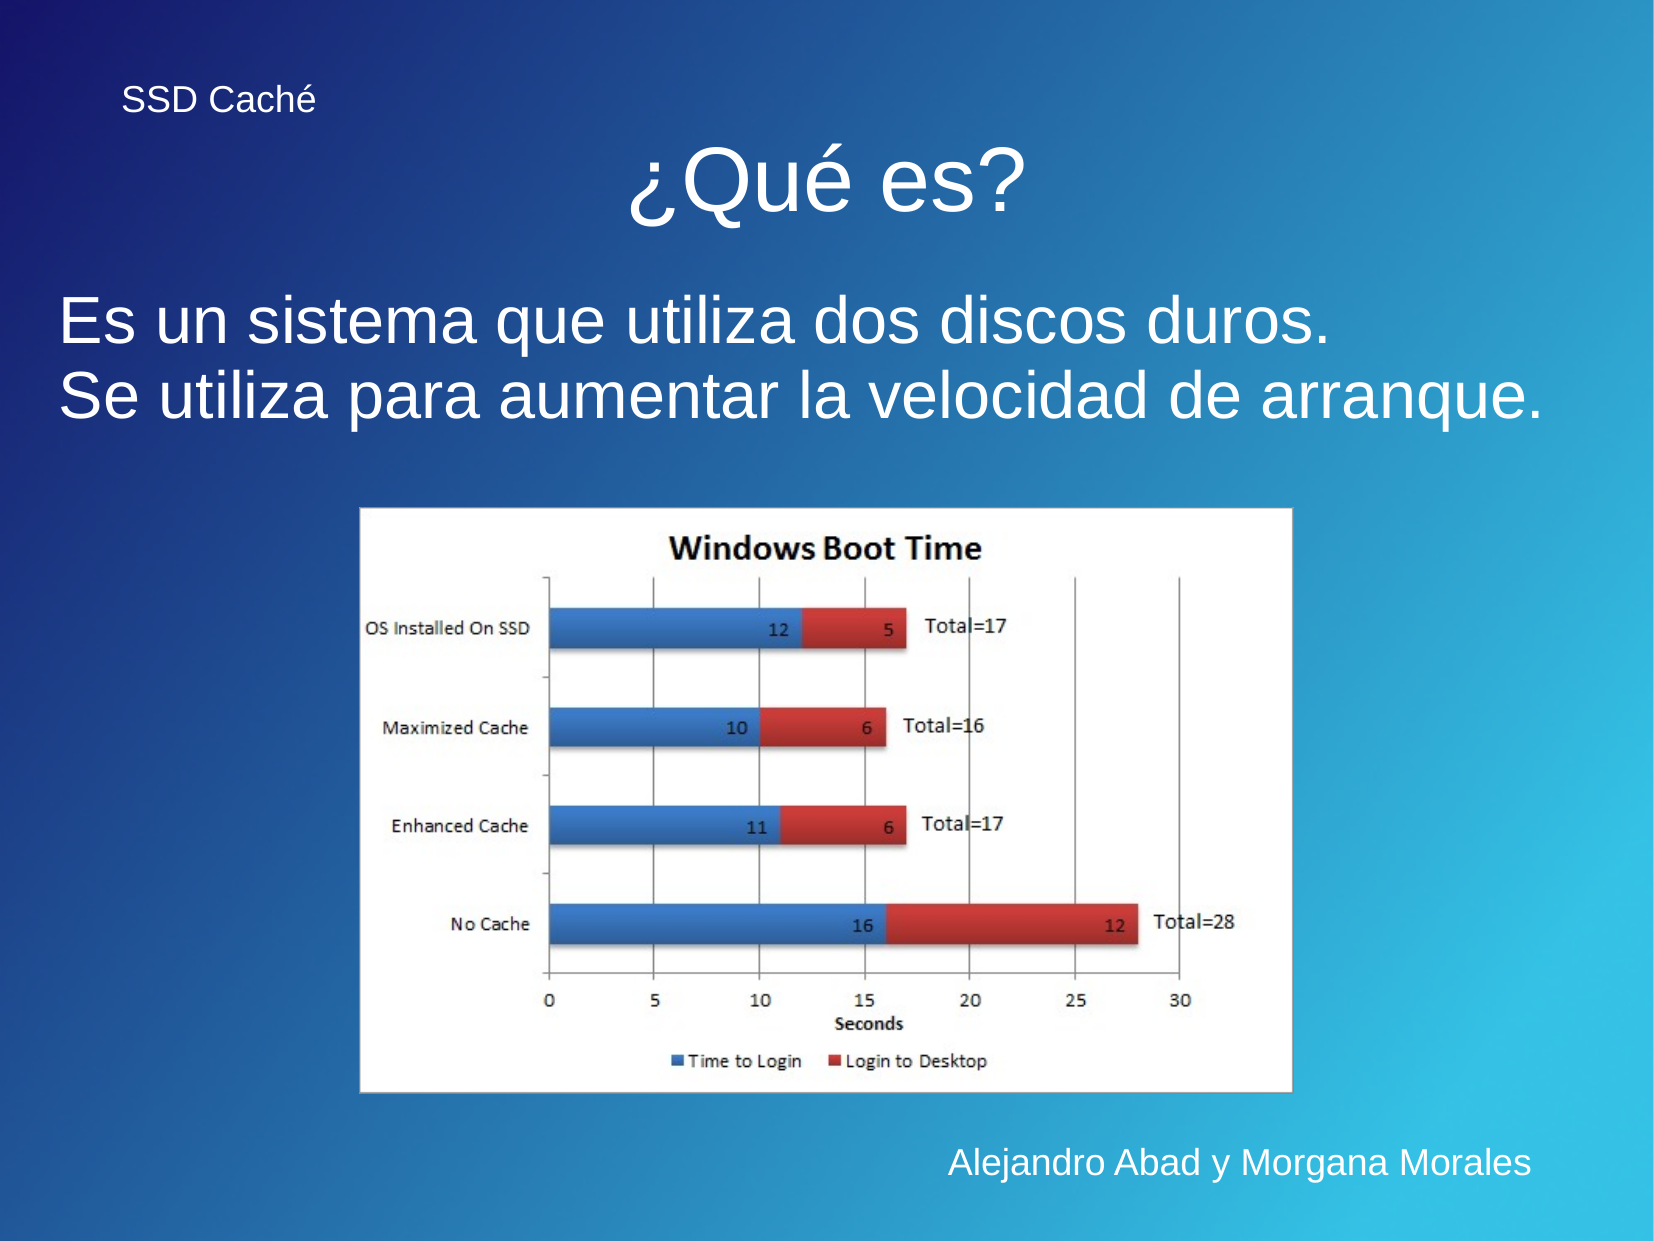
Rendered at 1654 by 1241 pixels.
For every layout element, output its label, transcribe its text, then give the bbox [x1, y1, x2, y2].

text_box SSD Caché [106, 71, 438, 128]
subtitle Es un sistema que utiliza dos discos duros. Se utiliza para aumentar la velocidad de arranque. [59, 283, 1595, 449]
title ¿Qué es? [82, 76, 1571, 283]
picture [0, 0, 1654, 1241]
text_box Alejandro Abad y Morgana Morales [933, 1133, 1548, 1193]
